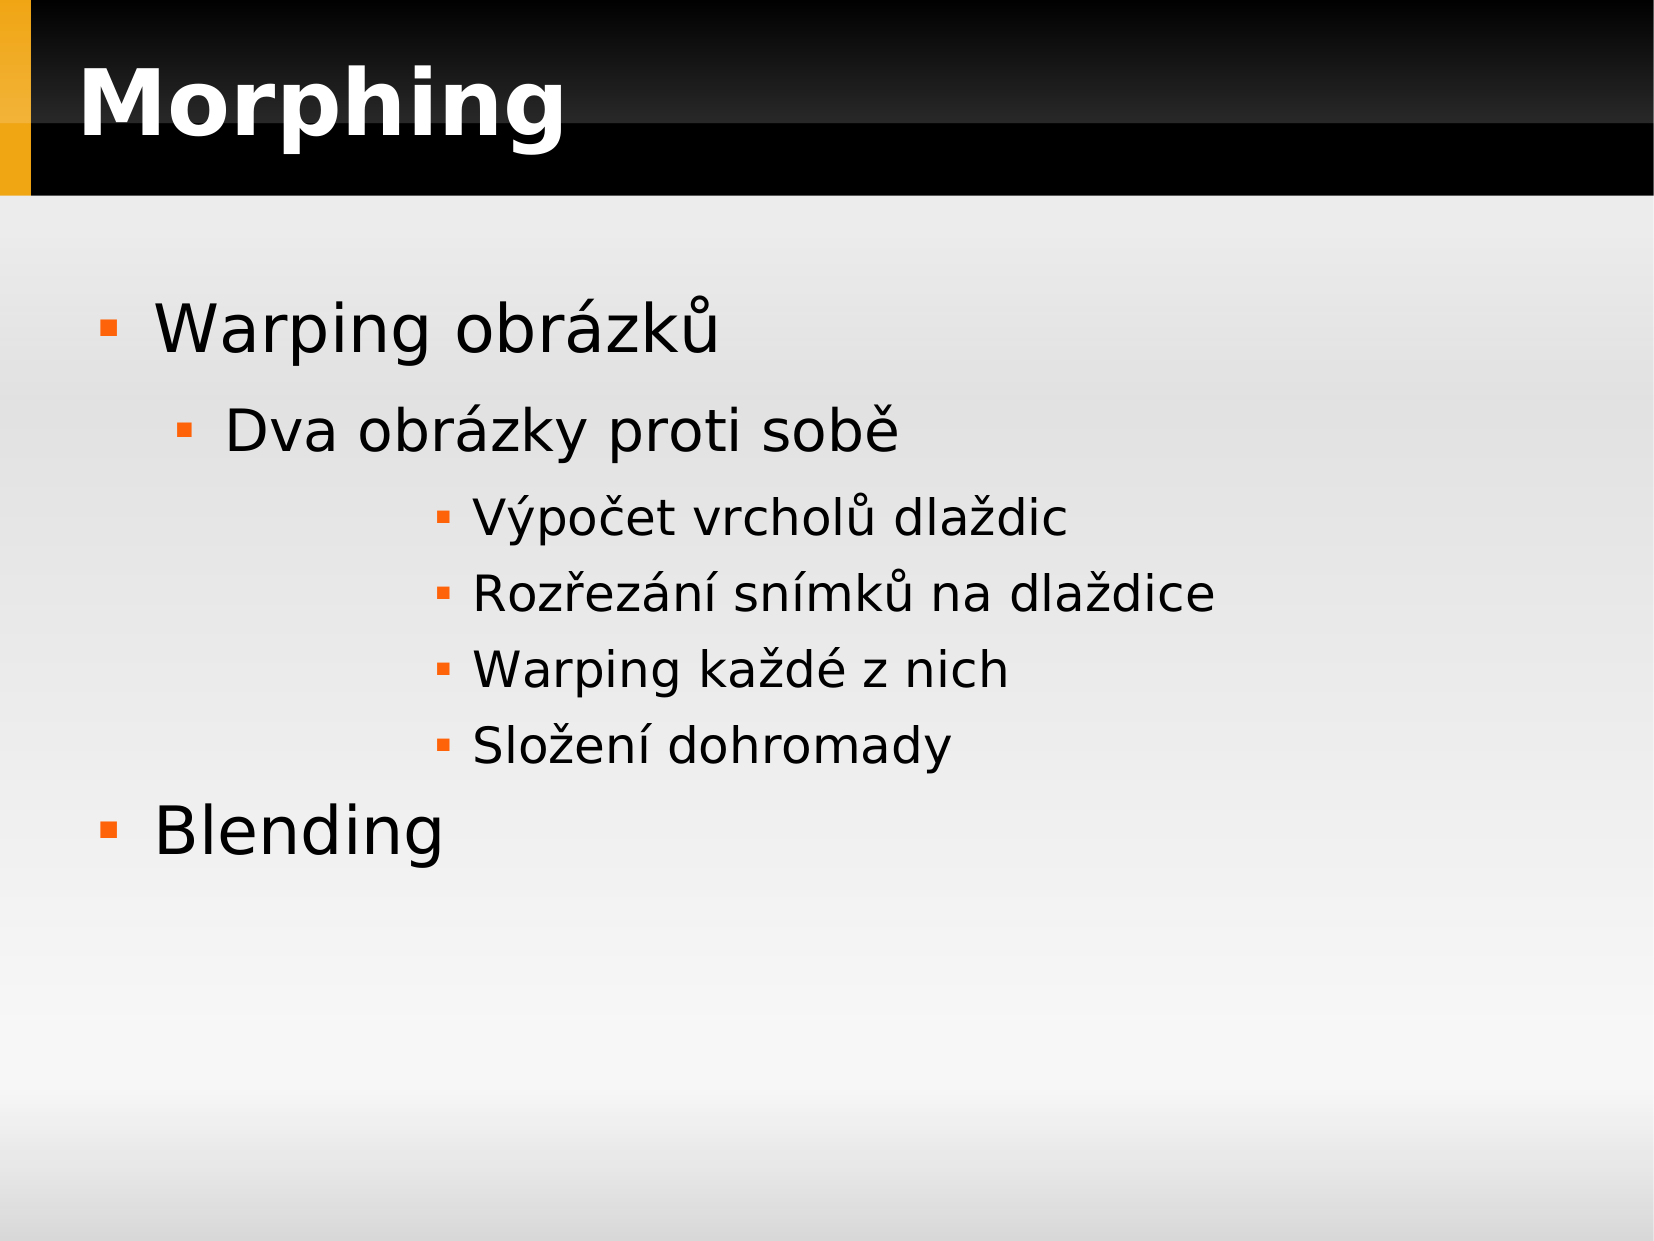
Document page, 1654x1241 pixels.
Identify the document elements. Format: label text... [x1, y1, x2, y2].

list Warping obrázků Dva obrázky proti sobě Výpočet vrcholů dlaždic Rozřezání snímků na dlaždice Warping každé z nich Složení dohromady Blending [82, 290, 1571, 1109]
title Morphing [76, 0, 1565, 208]
picture [0, 0, 1654, 1241]
